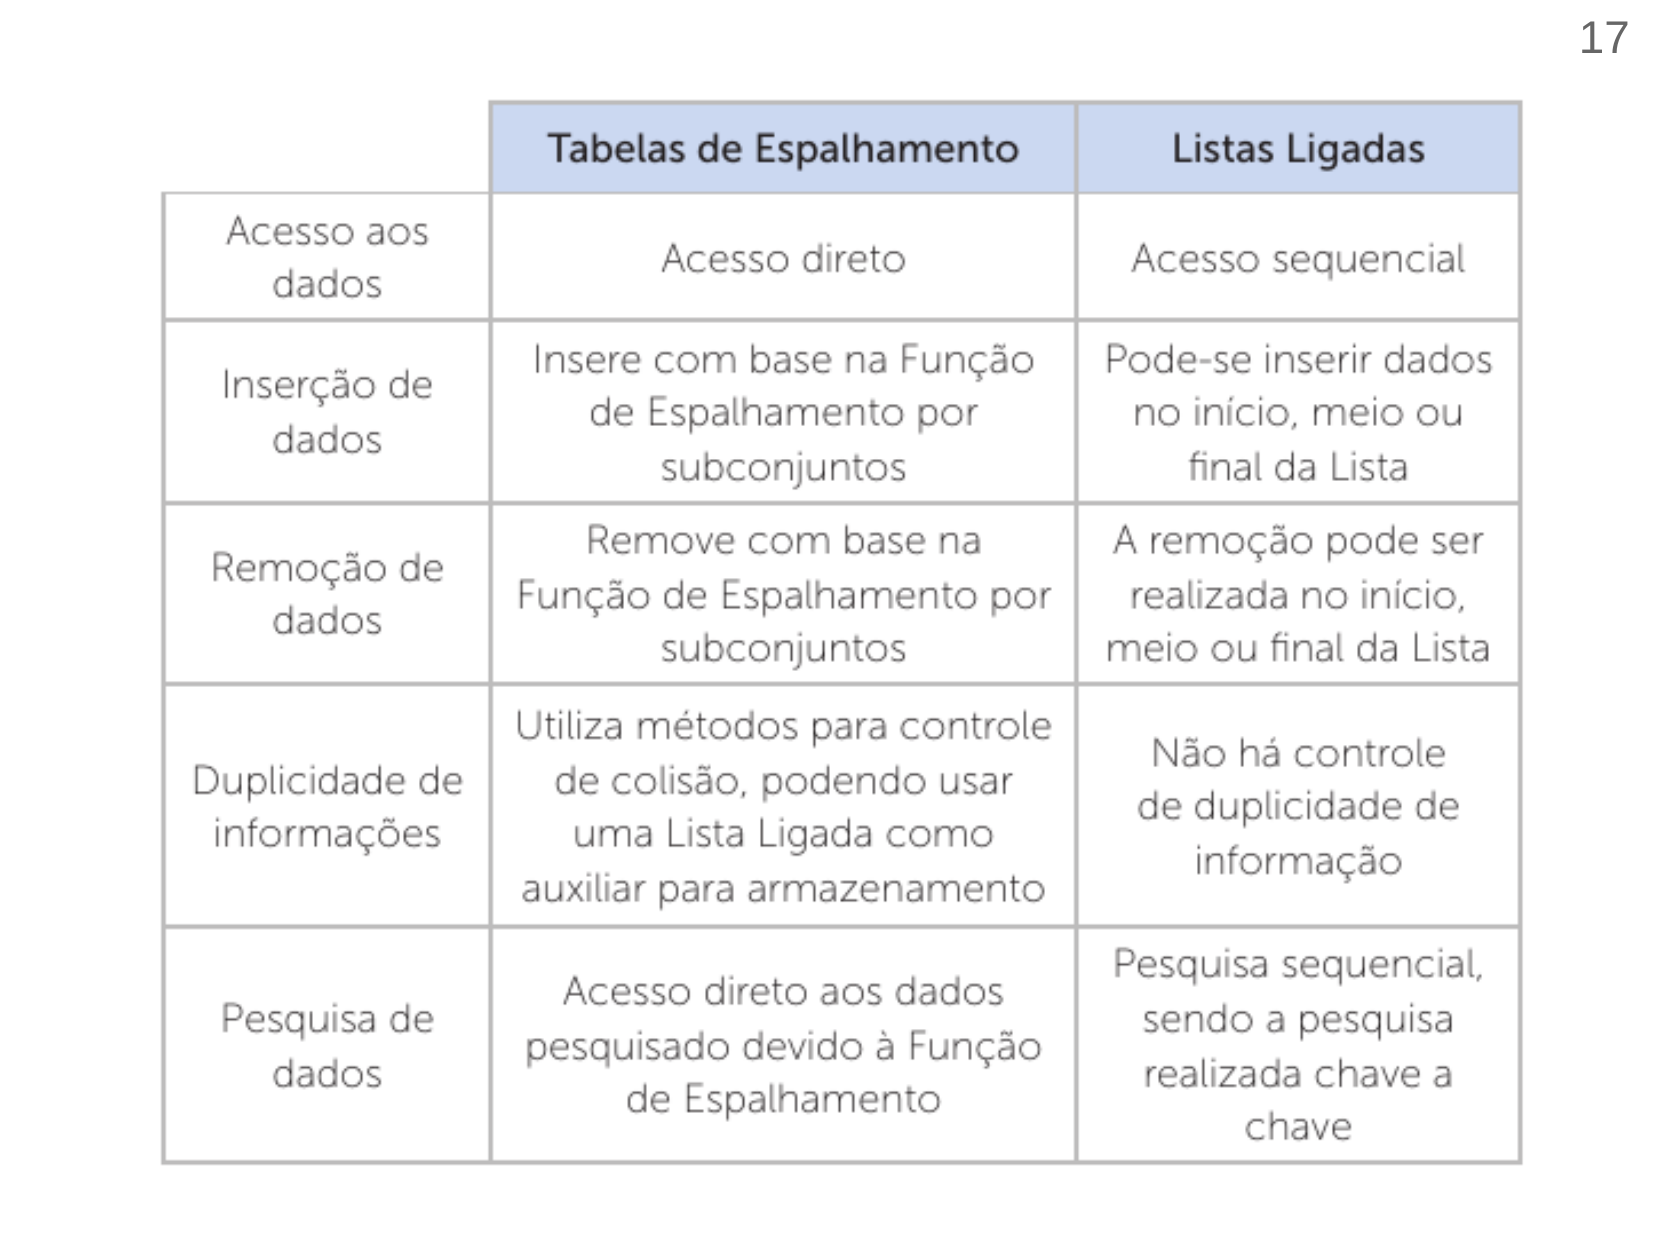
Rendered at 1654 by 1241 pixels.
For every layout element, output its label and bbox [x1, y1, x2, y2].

picture [155, 94, 1530, 1170]
